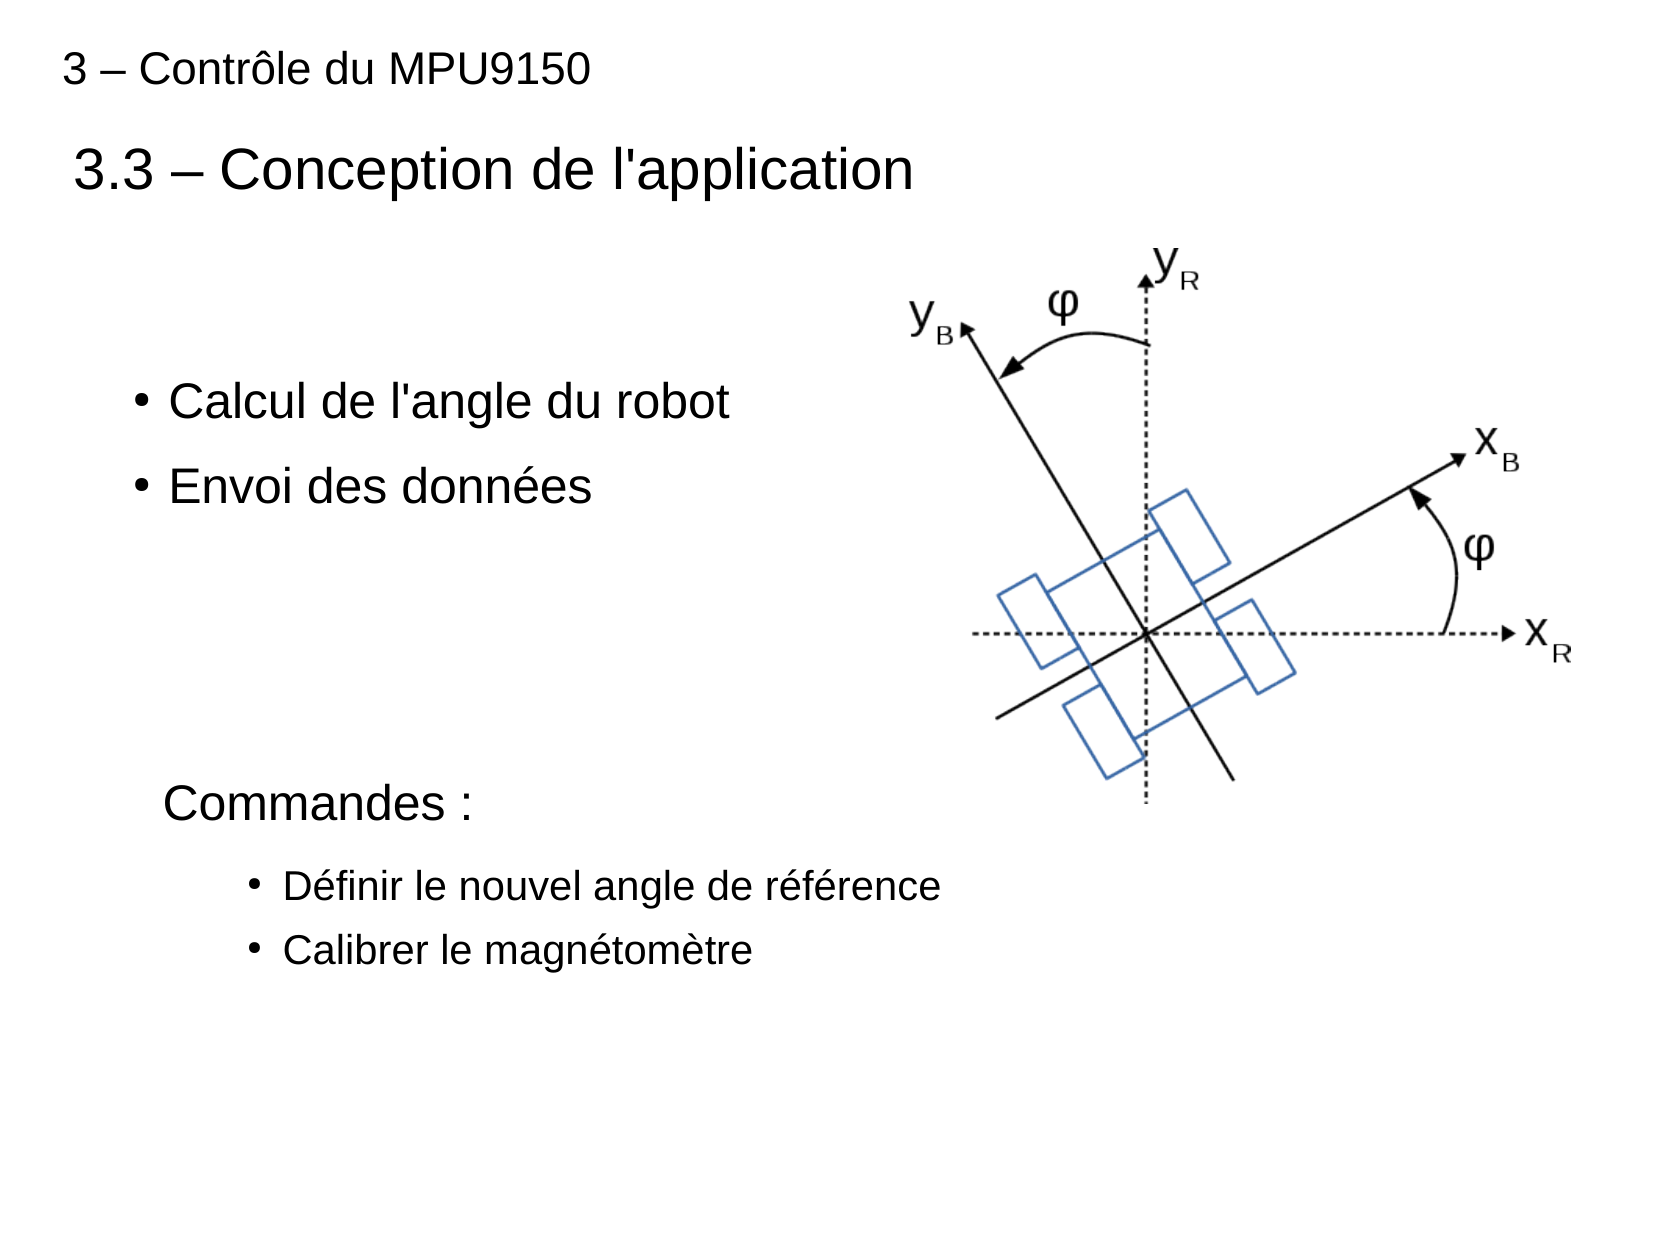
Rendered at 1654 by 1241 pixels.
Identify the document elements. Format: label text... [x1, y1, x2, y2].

text_box Calcul de l'angle du robot Envoi des données [118, 366, 746, 522]
text_box Définir le nouvel angle de référence Calibrer le magnétomètre [232, 854, 957, 981]
text_box 3 – Contrôle du MPU9150 [47, 35, 607, 102]
picture [908, 248, 1571, 804]
text_box 3.3 – Conception de l'application [59, 129, 1067, 210]
text_box Commandes : [147, 767, 490, 839]
